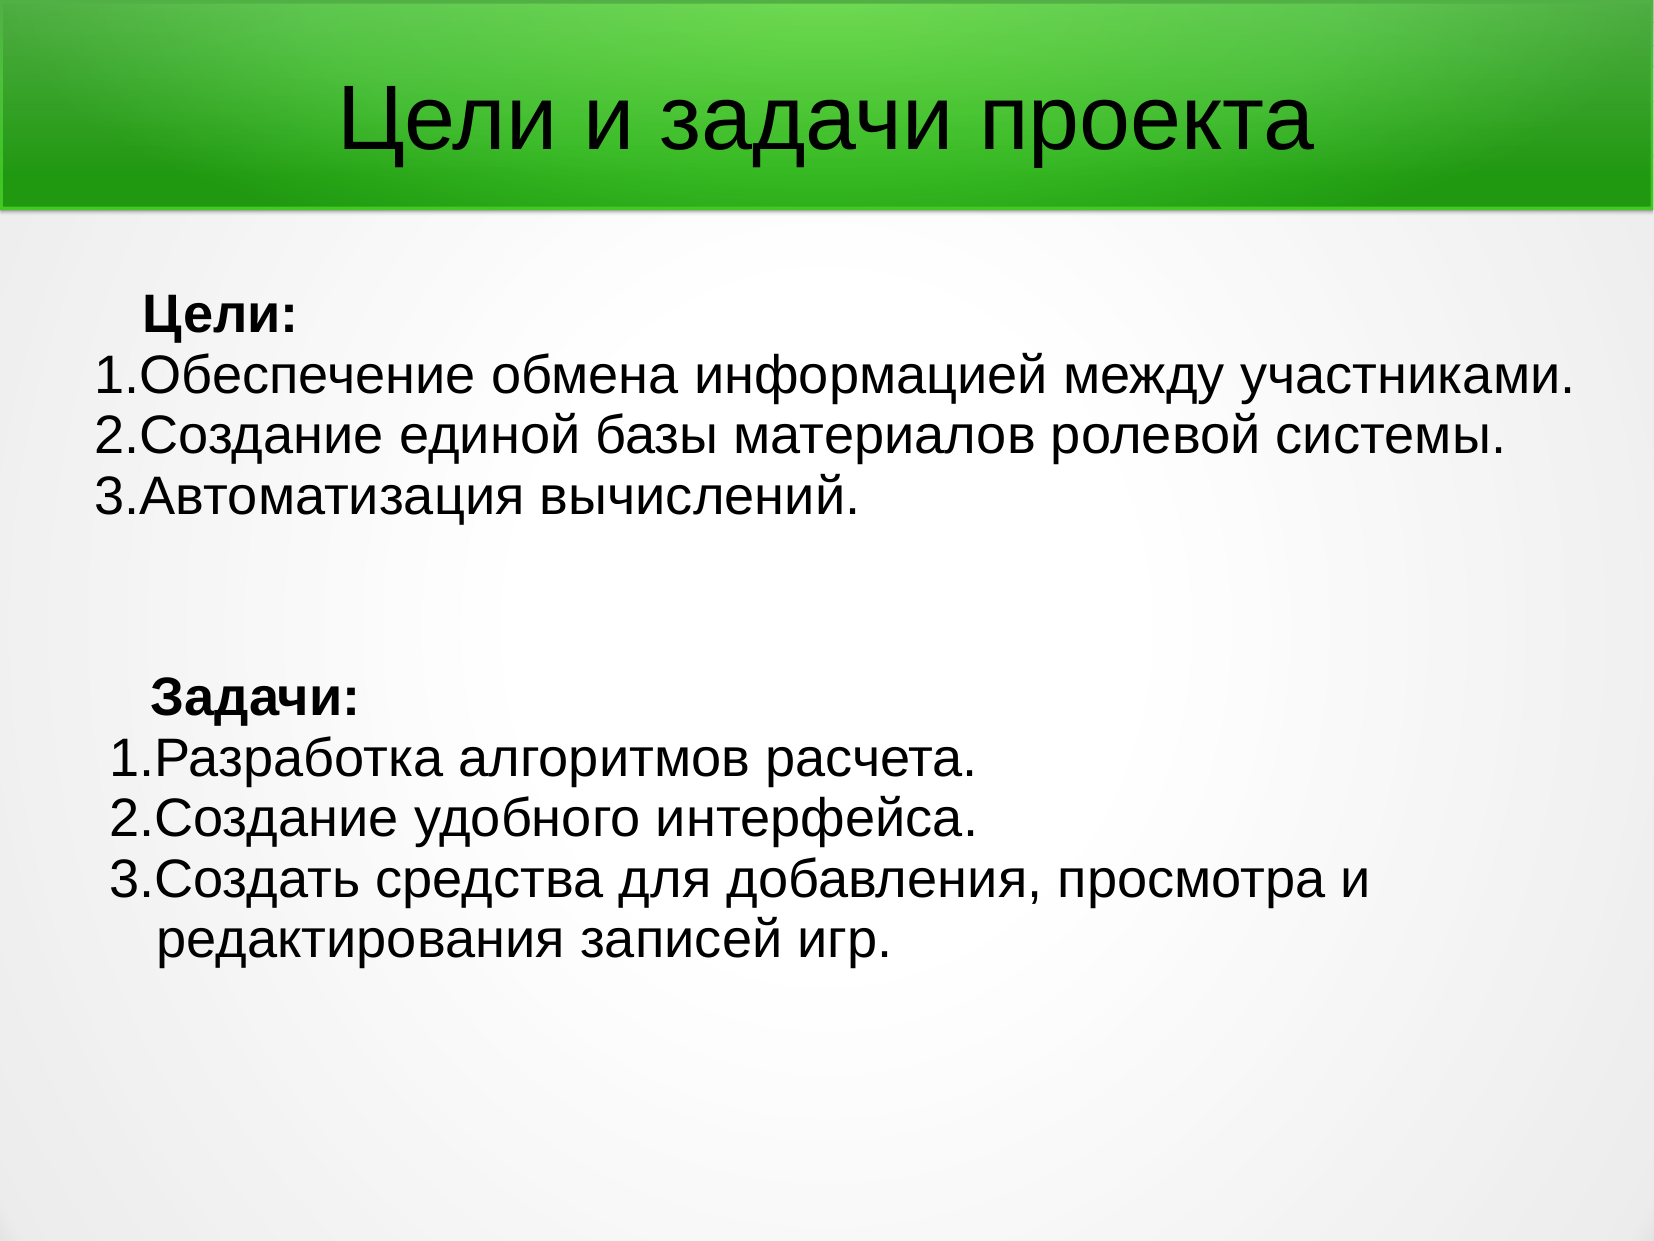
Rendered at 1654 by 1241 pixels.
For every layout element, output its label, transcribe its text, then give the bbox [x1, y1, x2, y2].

subtitle Цели: Обеспечение обмена информацией между участниками. Создание единой базы материалов ролевой системы. Автоматизация вычислений. [94, 283, 1595, 647]
text_box Задачи: Разработка алгоритмов расчета. Создание удобного интерфейса. Создать средства для добавления, просмотра и редактирования записей игр. [94, 659, 1638, 1052]
title Цели и задачи проекта [82, 47, 1571, 189]
